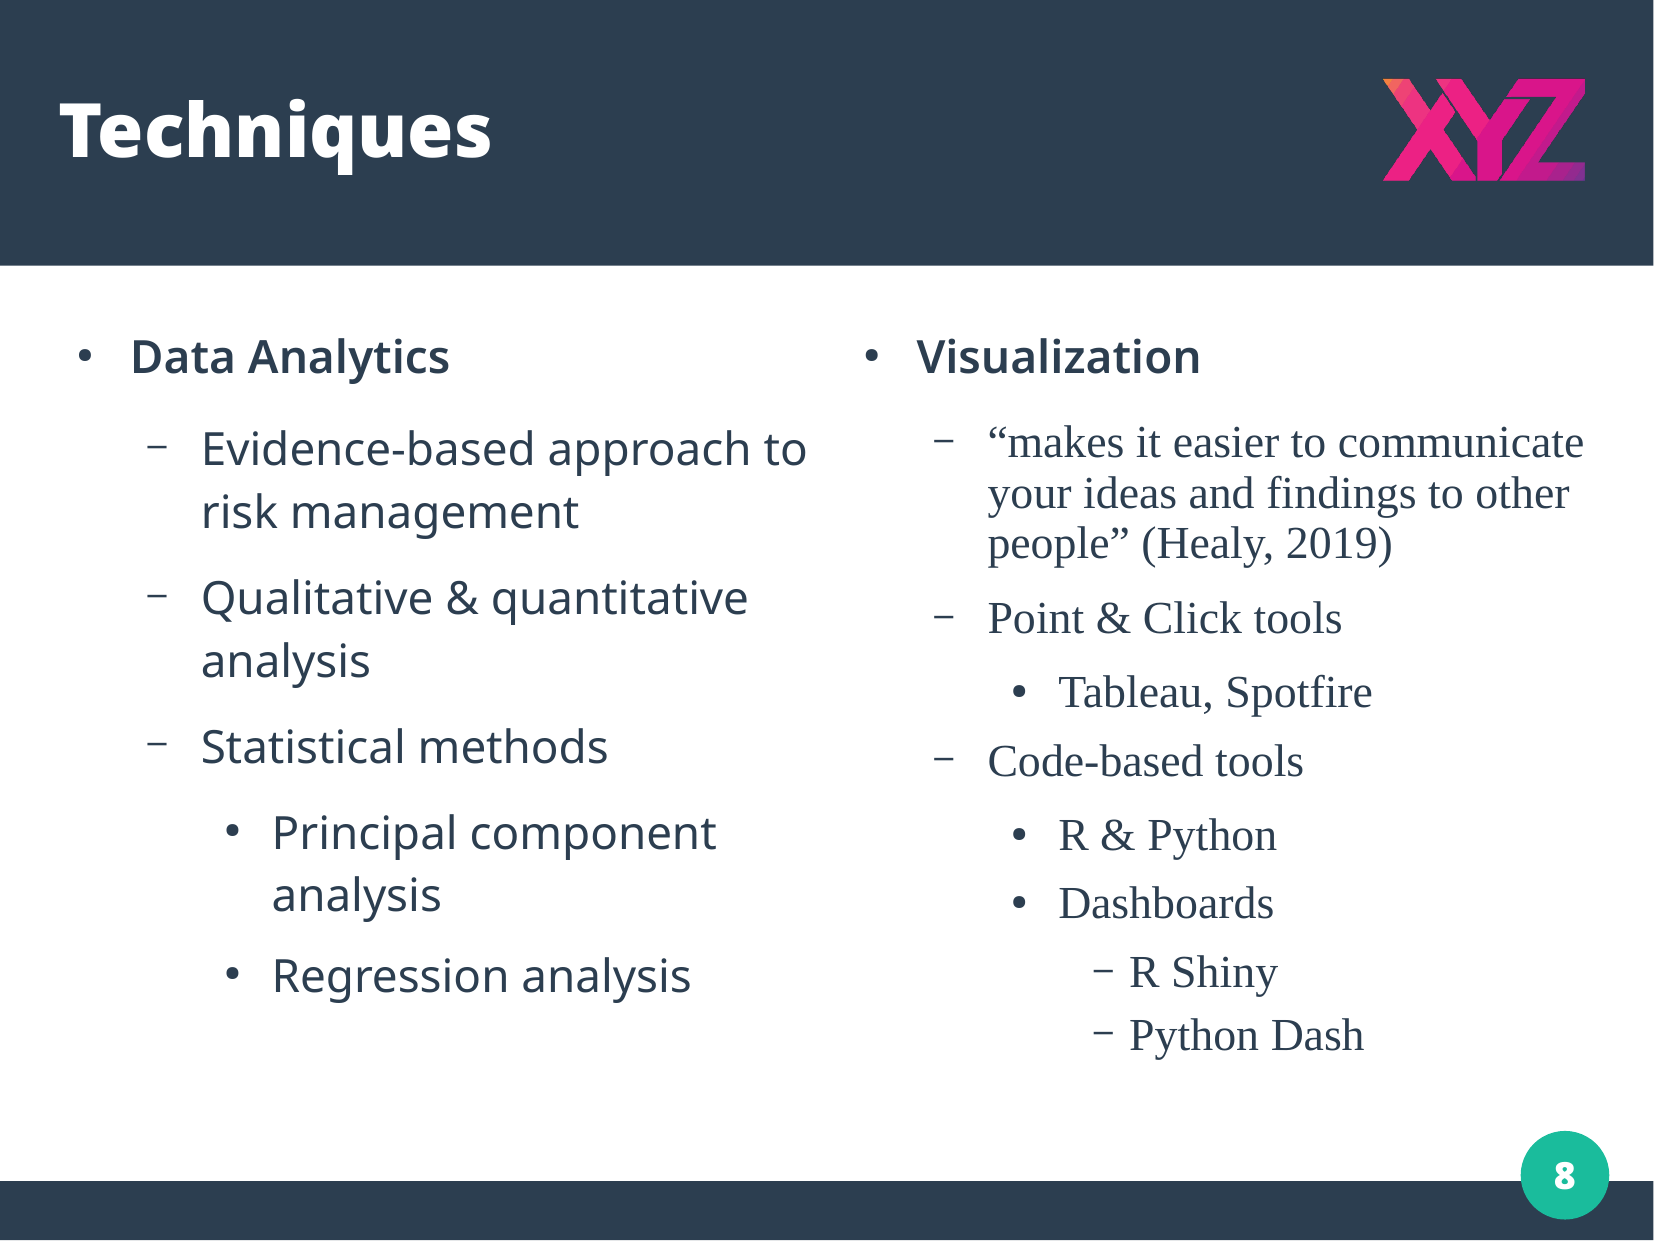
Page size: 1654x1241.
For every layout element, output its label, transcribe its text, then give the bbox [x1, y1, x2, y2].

picture [1332, 30, 1636, 229]
list Data Analytics Evidence-based approach to risk management Qualitative & quantitative analysis Statistical methods Principal component analysis Regression analysis [59, 324, 809, 1152]
list Visualization “makes it easier to communicate your ideas and findings to other people” (Healy, 2019) Point & Click tools Tableau, Spotfire Code-based tools R & Python Dashboards R Shiny Python Dash [845, 324, 1596, 1152]
title Techniques [59, 49, 1332, 207]
